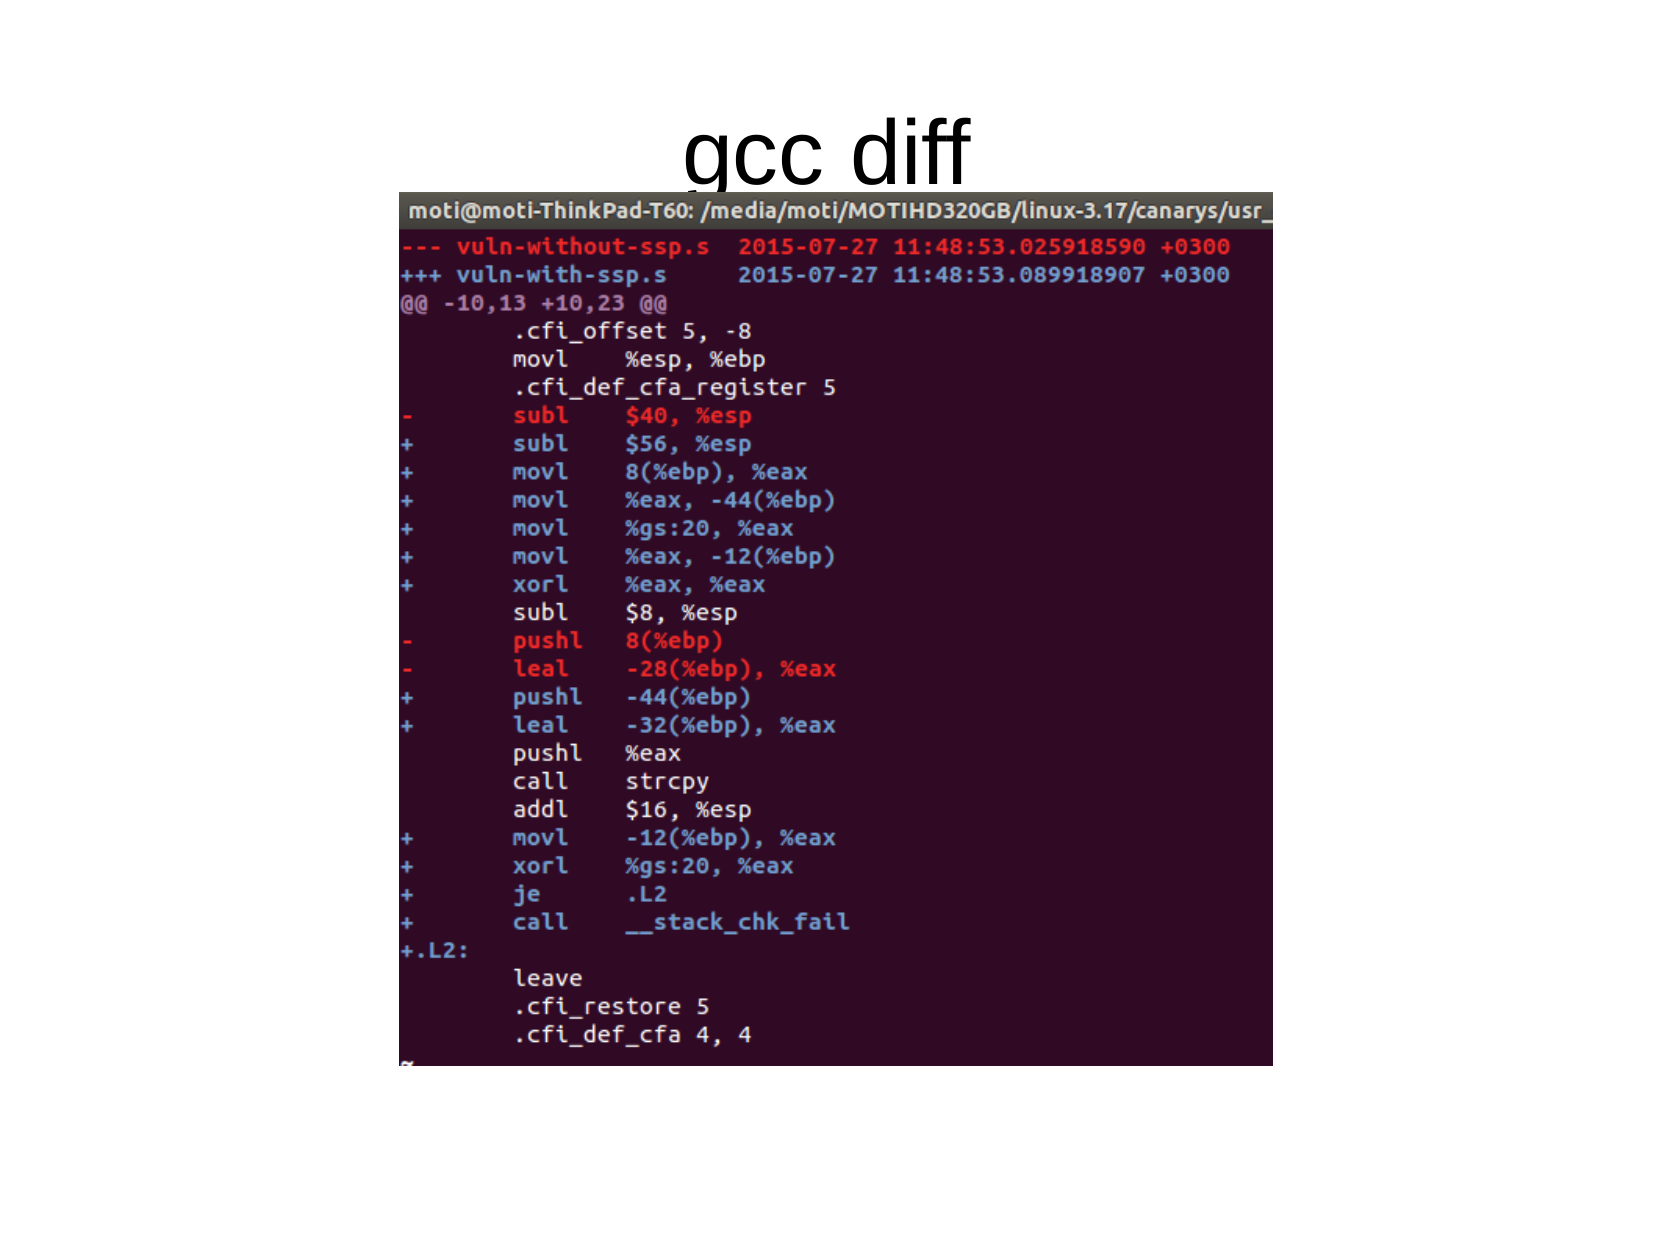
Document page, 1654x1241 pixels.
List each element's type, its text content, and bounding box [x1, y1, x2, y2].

picture [399, 192, 1273, 1066]
title gcc diff [82, 49, 1571, 257]
